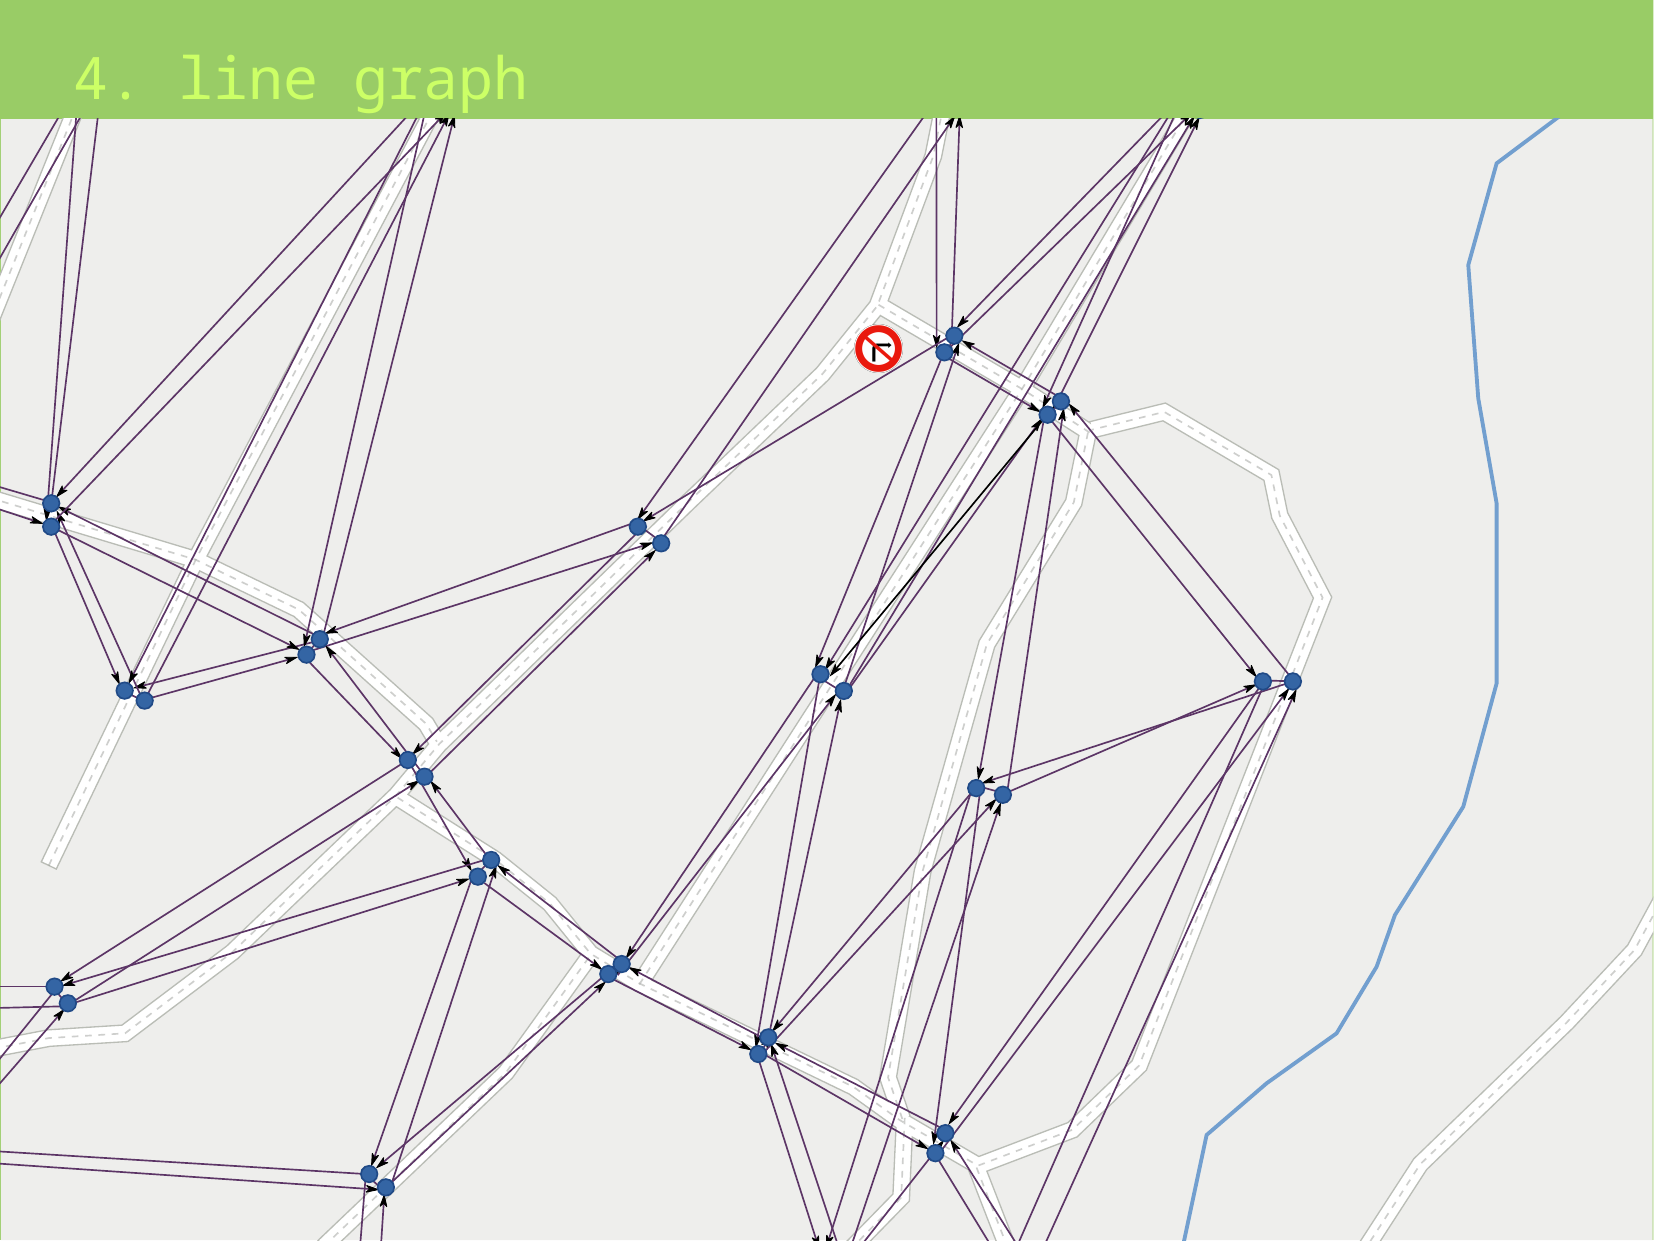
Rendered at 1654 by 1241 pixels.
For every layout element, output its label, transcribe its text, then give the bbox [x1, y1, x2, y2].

picture [0, 118, 1654, 1241]
text_box 4. line graph [59, 29, 544, 115]
